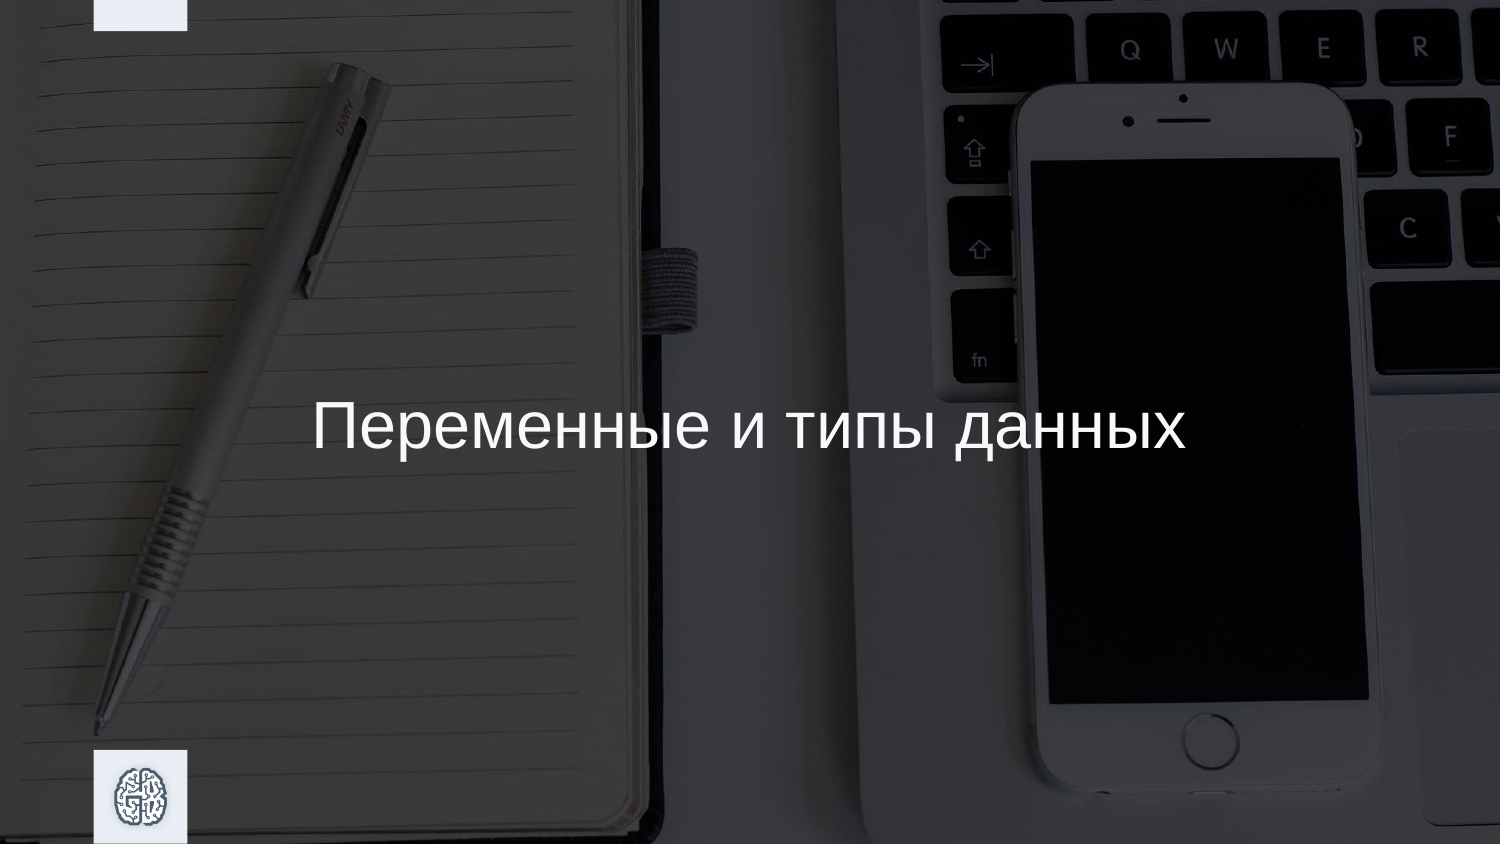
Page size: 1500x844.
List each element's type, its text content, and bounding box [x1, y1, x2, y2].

picture [0, 0, 1500, 844]
picture [106, 760, 175, 834]
text_box Переменные и типы данных [187, 93, 1312, 750]
